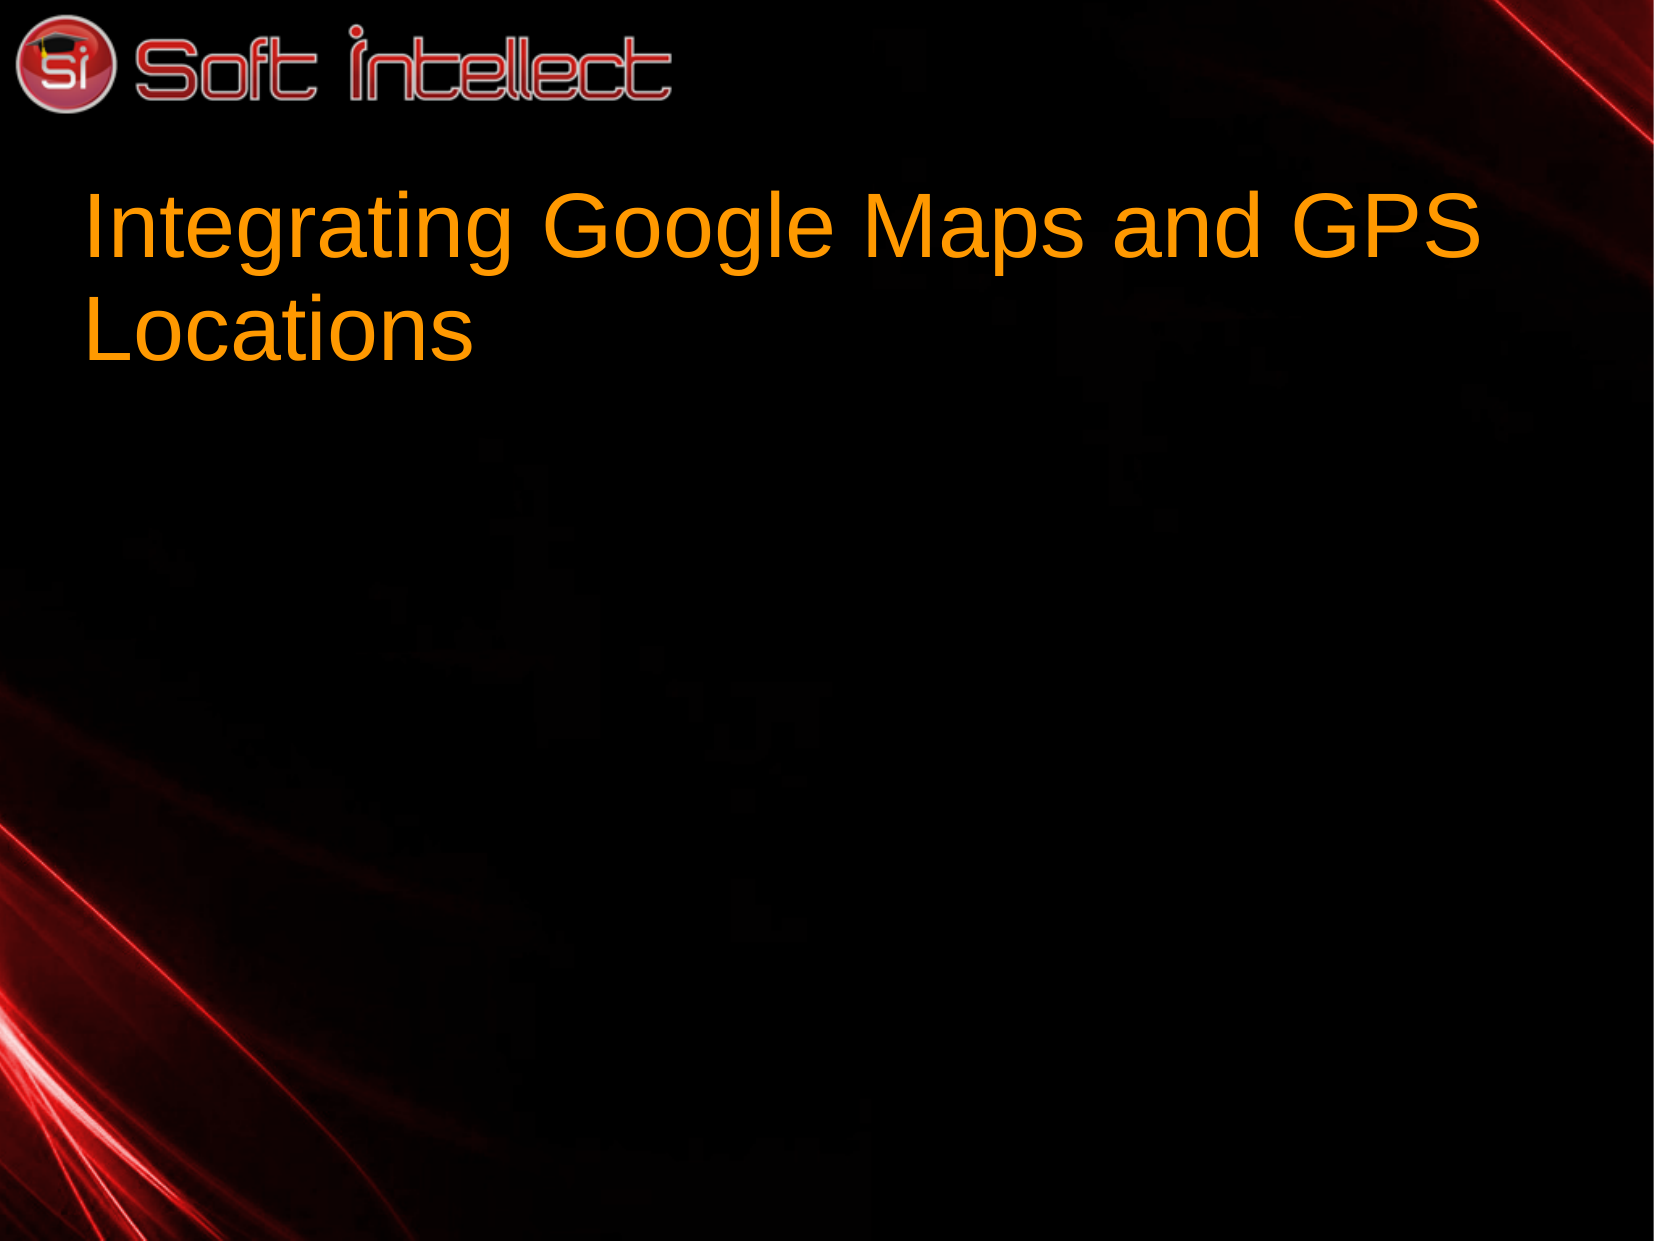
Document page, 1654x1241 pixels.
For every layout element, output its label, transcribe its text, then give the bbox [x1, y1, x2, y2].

picture [0, 0, 1654, 1241]
title Integrating Google Maps and GPS Locations [82, 173, 1571, 381]
